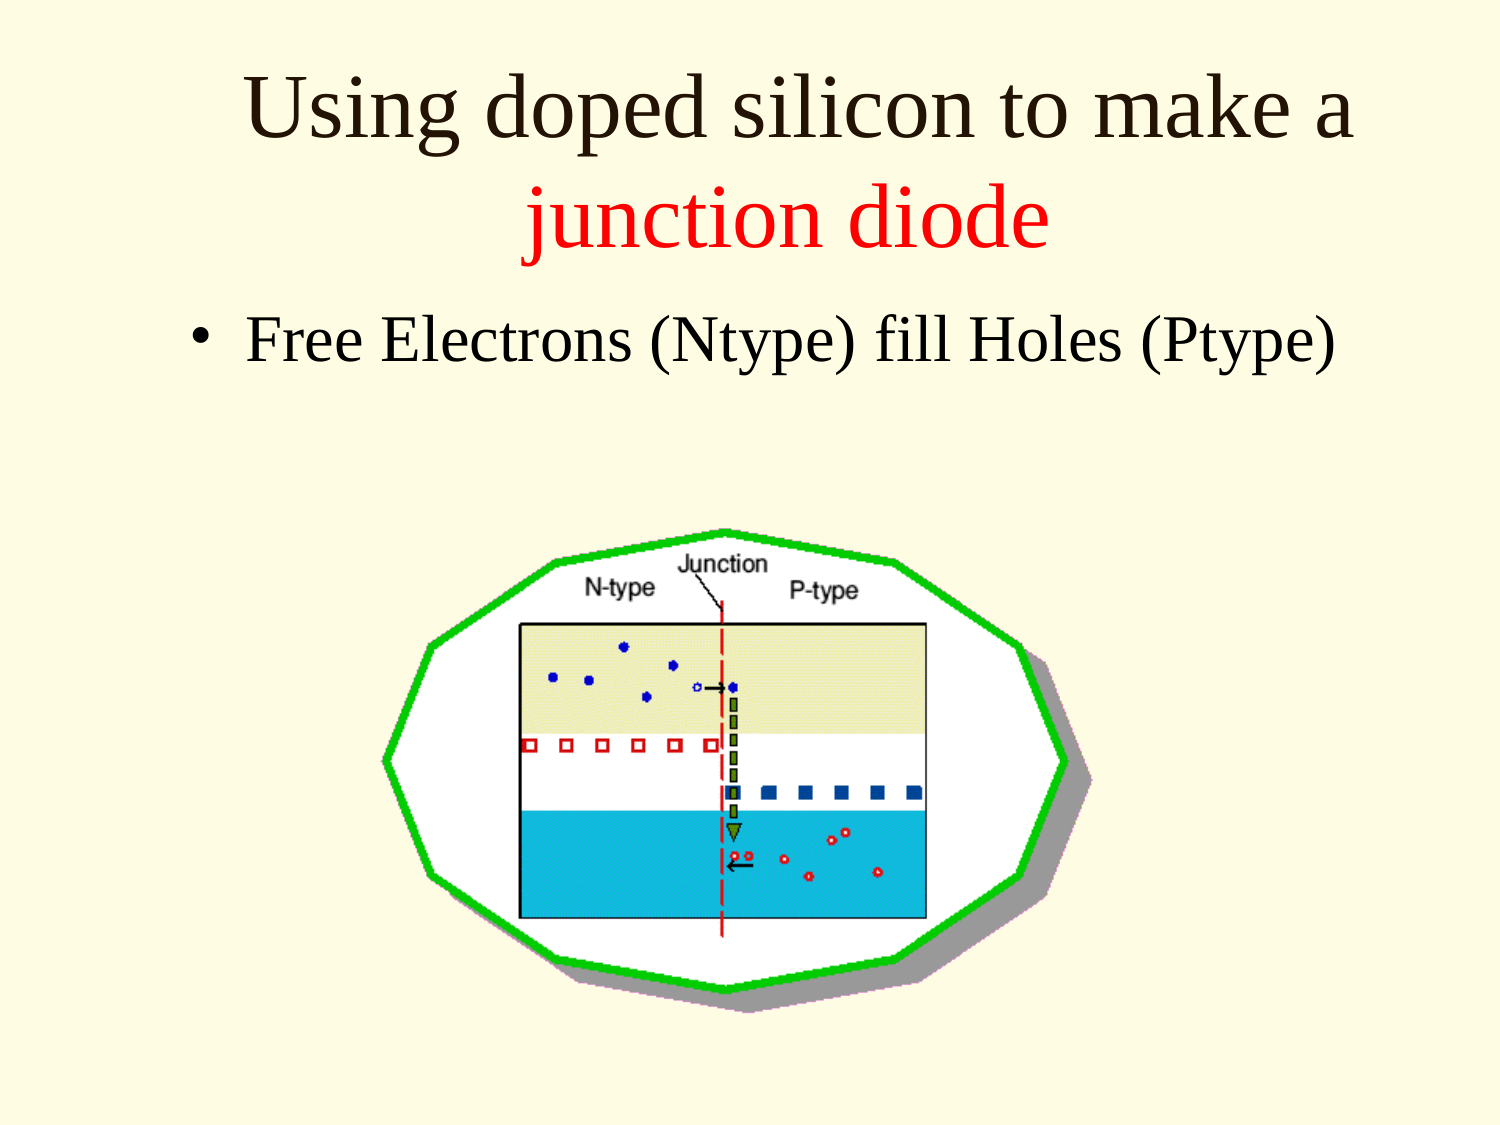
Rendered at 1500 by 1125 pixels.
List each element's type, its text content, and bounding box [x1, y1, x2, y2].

title Using doped silicon to make a junction diode [174, 38, 1425, 274]
list Free Electrons (Ntype) fill Holes (Ptype)‏ [174, 287, 1425, 963]
picture [375, 524, 1096, 1021]
